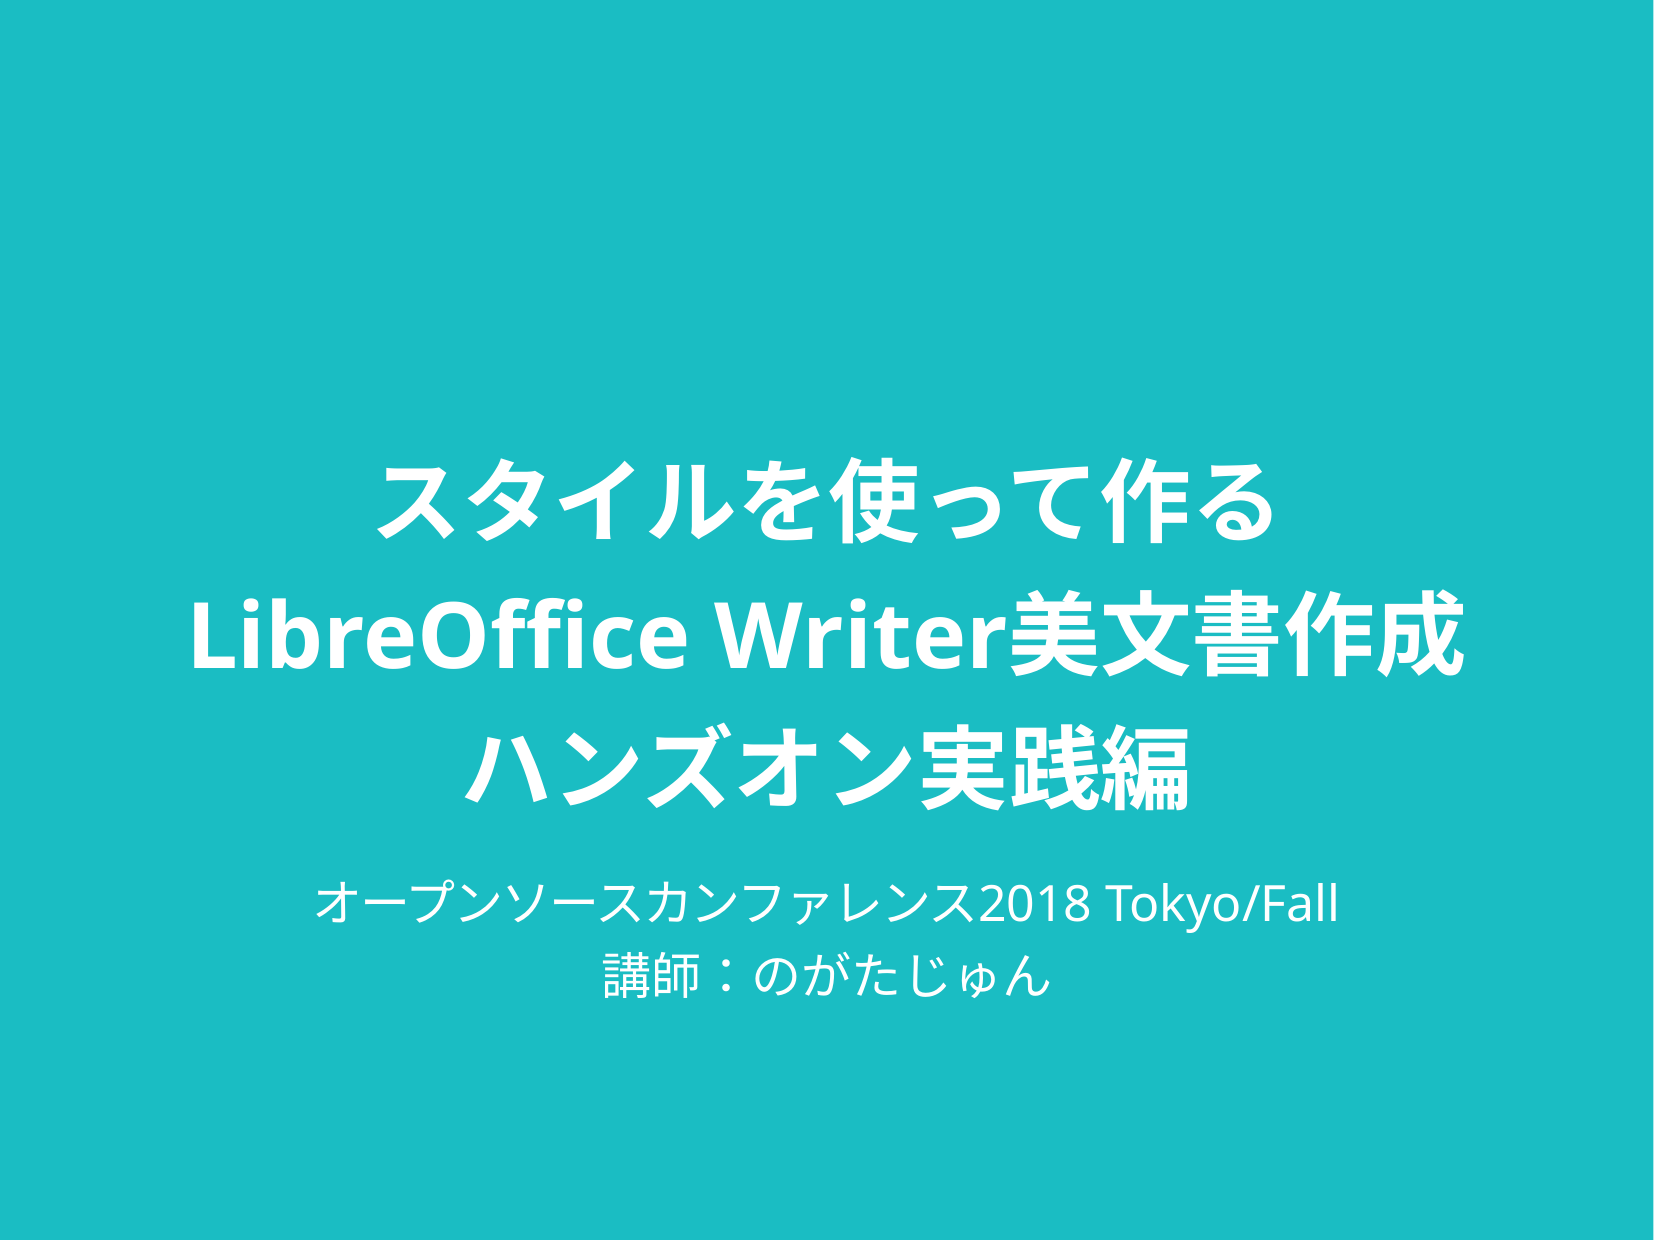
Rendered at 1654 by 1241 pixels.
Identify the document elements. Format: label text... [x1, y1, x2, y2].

title スタイルを使って作る LibreOffice Writer美文書作成 ハンズオン実践編 [82, 436, 1571, 773]
subtitle オープンソースカンファレンス2018 Tokyo/Fall 講師：のがたじゅん [82, 773, 1571, 1099]
